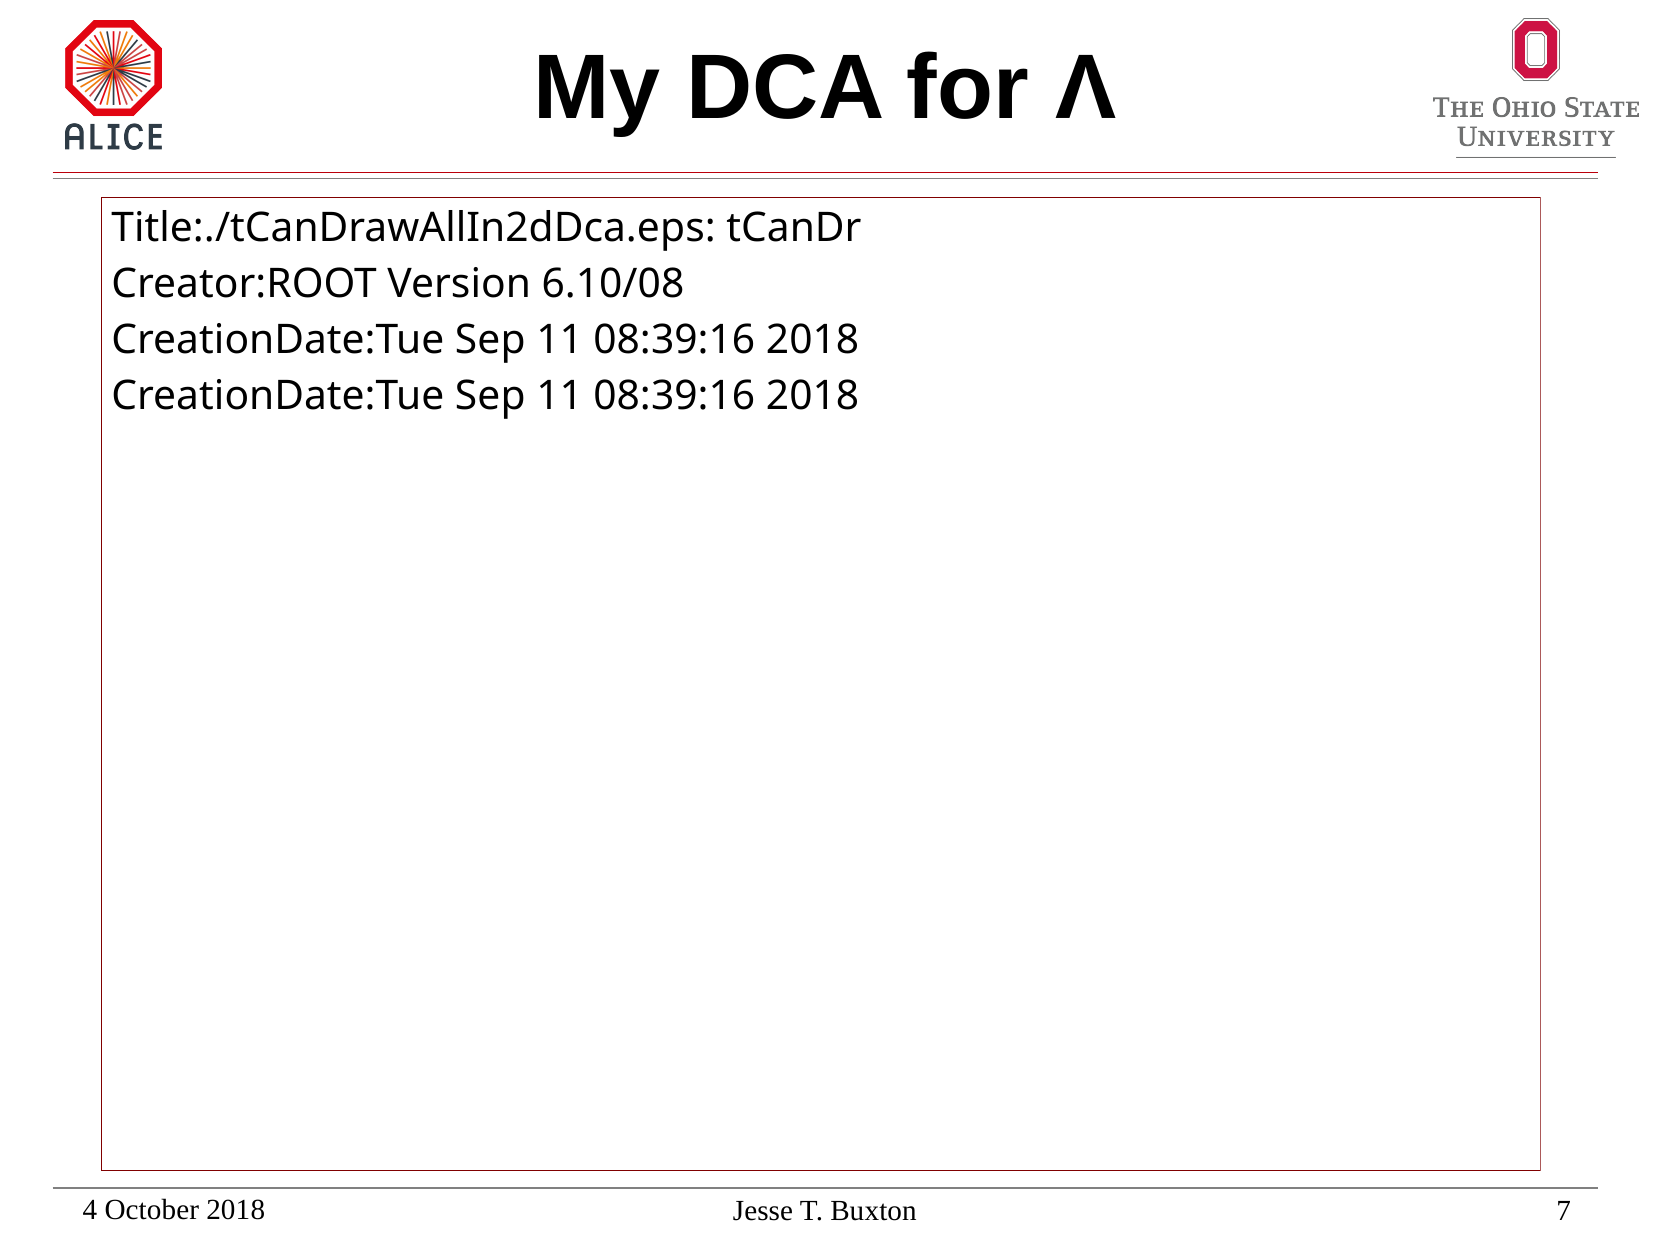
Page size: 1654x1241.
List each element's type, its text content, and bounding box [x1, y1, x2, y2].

picture [1513, 5, 1642, 171]
picture [98, 195, 1541, 1171]
picture [65, 20, 137, 150]
title My DCA for Λ [137, 1, 1513, 172]
